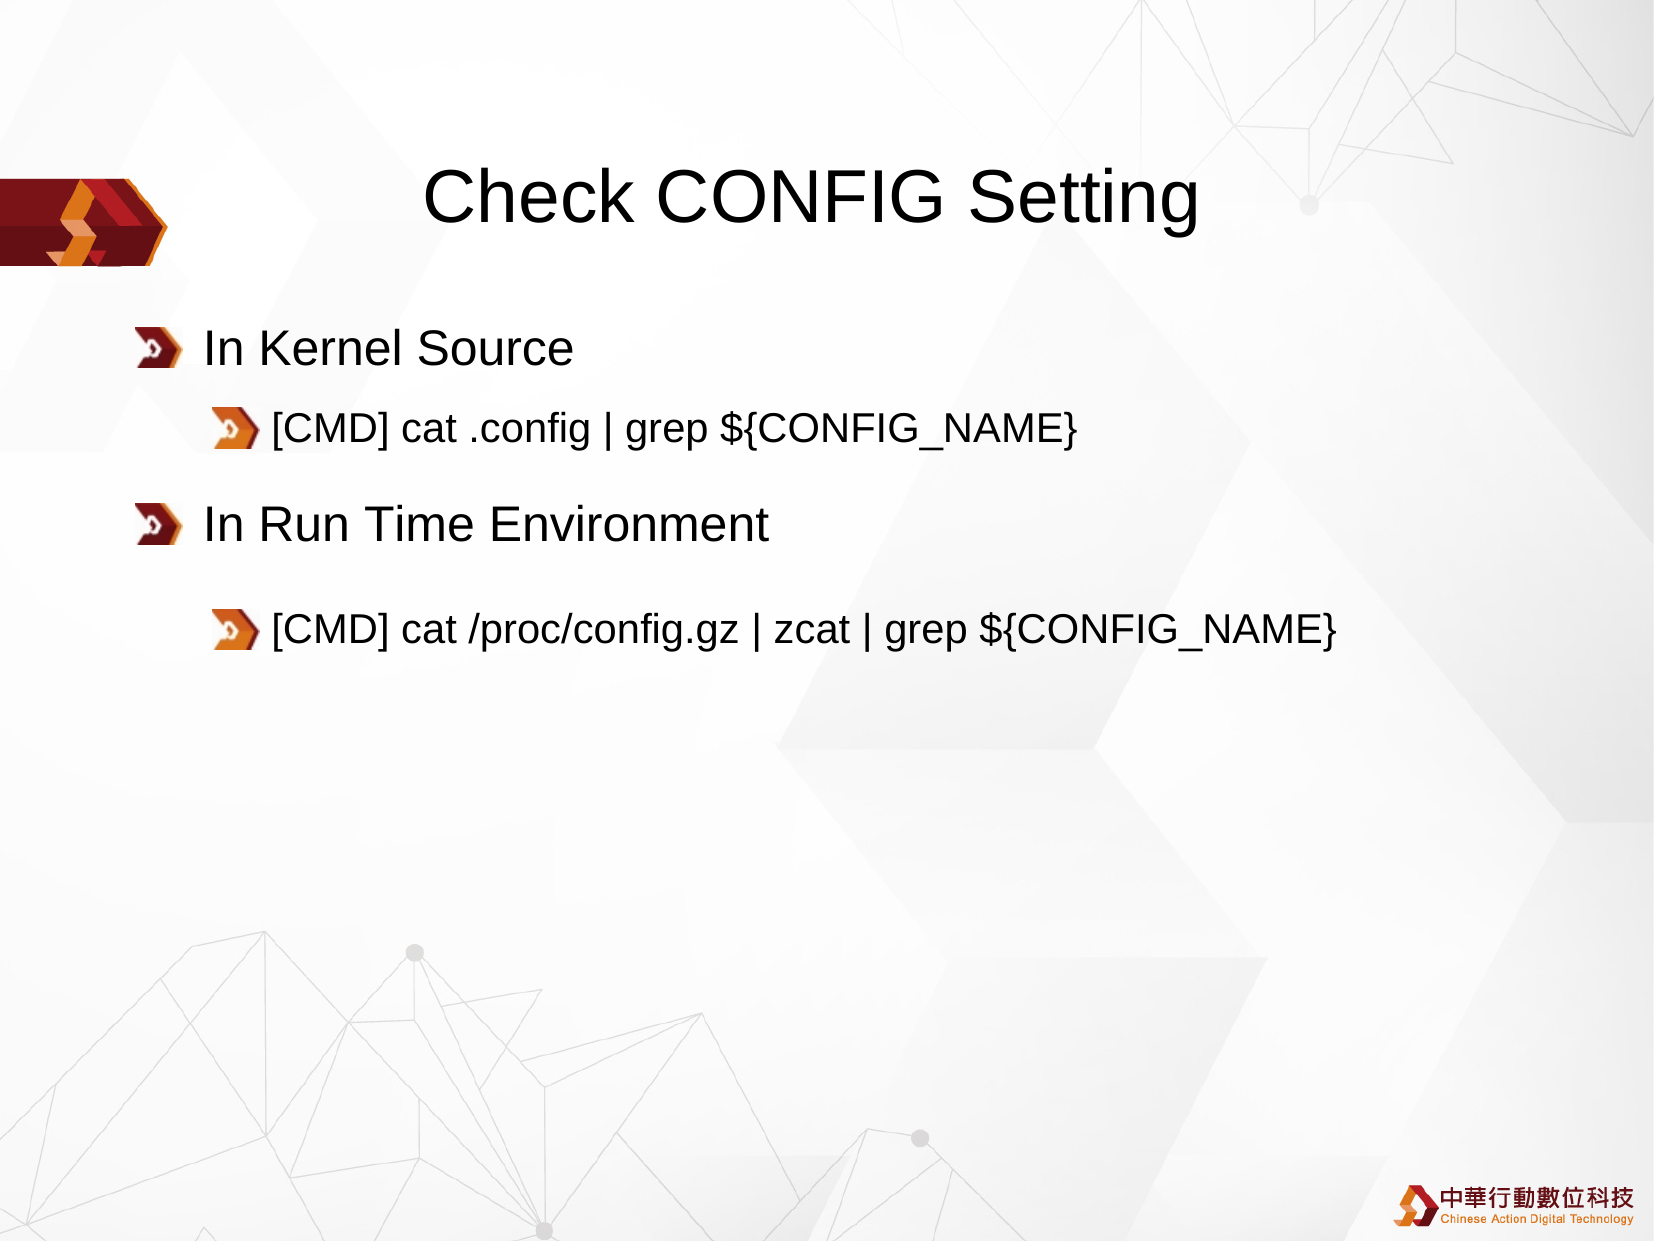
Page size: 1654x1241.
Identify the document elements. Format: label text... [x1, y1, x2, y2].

picture [0, 0, 1654, 1241]
list In Kernel Source [CMD] cat .config | grep ${CONFIG_NAME} In Run Time Environment [CMD] cat /proc/config.gz | zcat | grep ${CONFIG_NAME} [118, 319, 1571, 1040]
title Check CONFIG Setting [118, 112, 1506, 281]
